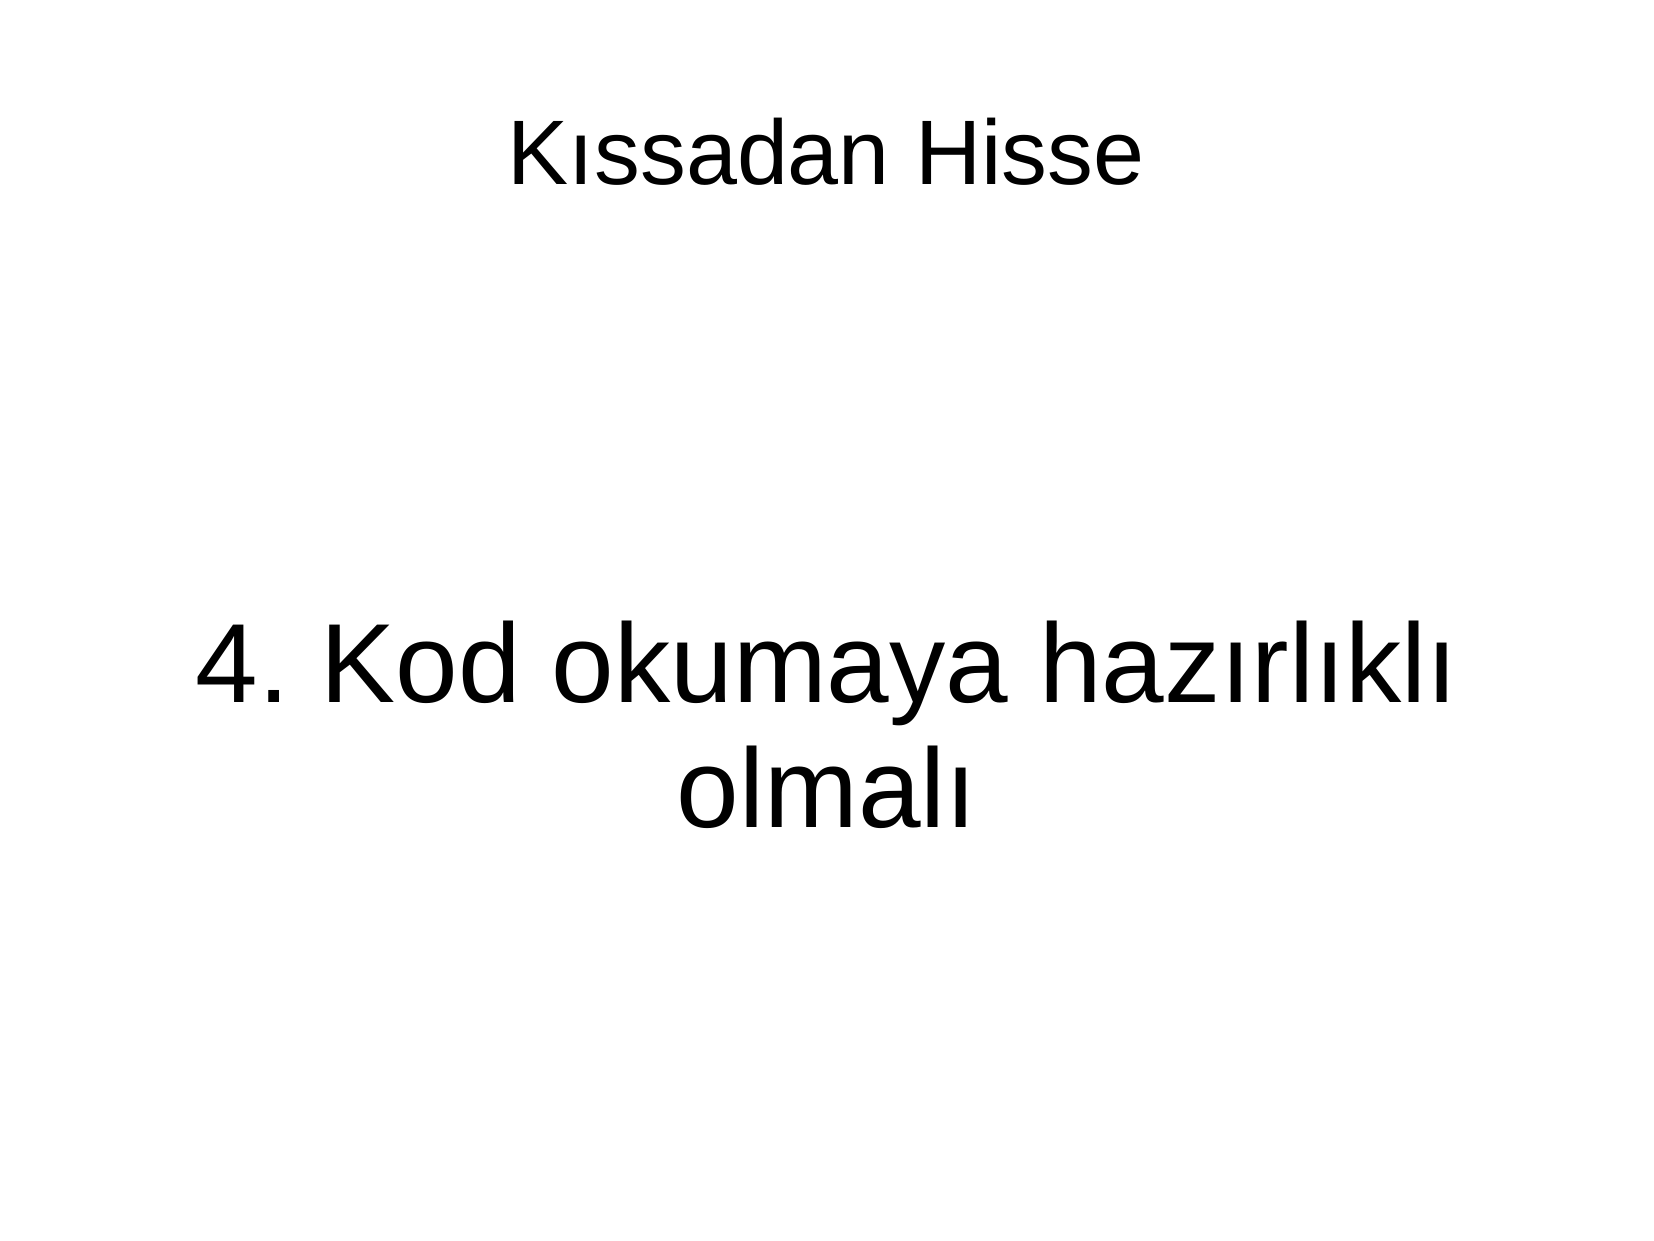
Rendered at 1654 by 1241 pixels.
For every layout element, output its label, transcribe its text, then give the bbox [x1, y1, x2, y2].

list 4. Kod okumaya hazırlıklı olmalı [82, 290, 1571, 1109]
title Kıssadan Hisse [82, 49, 1571, 257]
